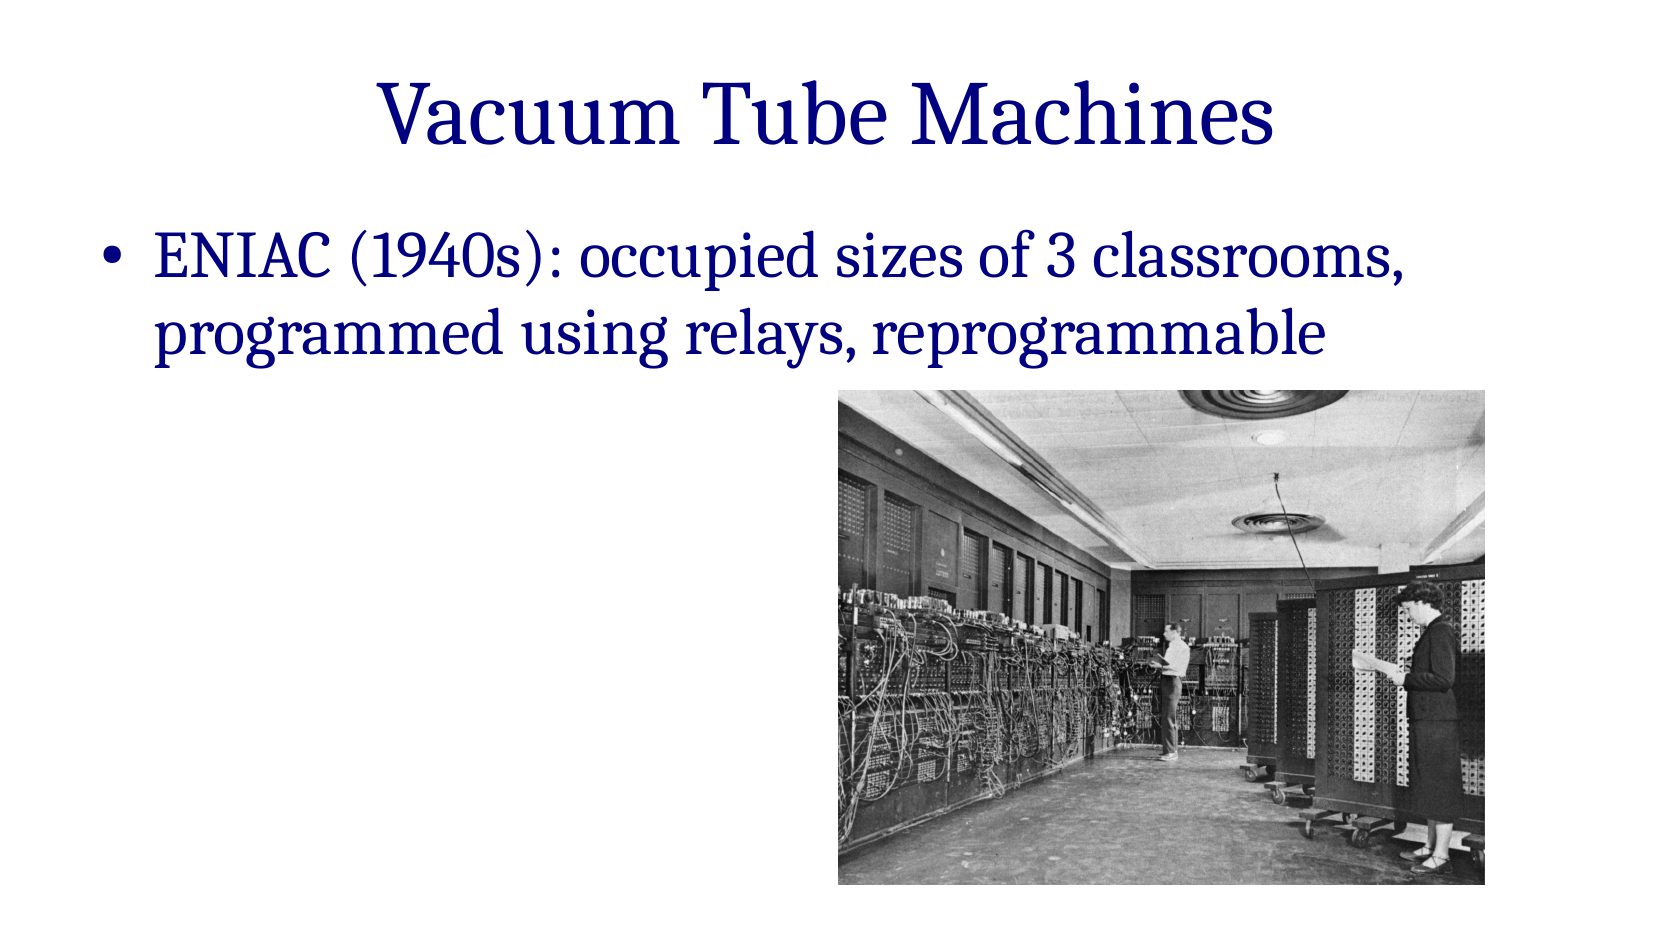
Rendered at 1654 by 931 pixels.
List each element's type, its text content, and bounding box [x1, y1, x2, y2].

title Vacuum Tube Machines [82, 37, 1571, 193]
picture [838, 390, 1485, 885]
list ENIAC (1940s): occupied sizes of 3 classrooms, programmed using relays, reprogrammable [82, 217, 1571, 758]
